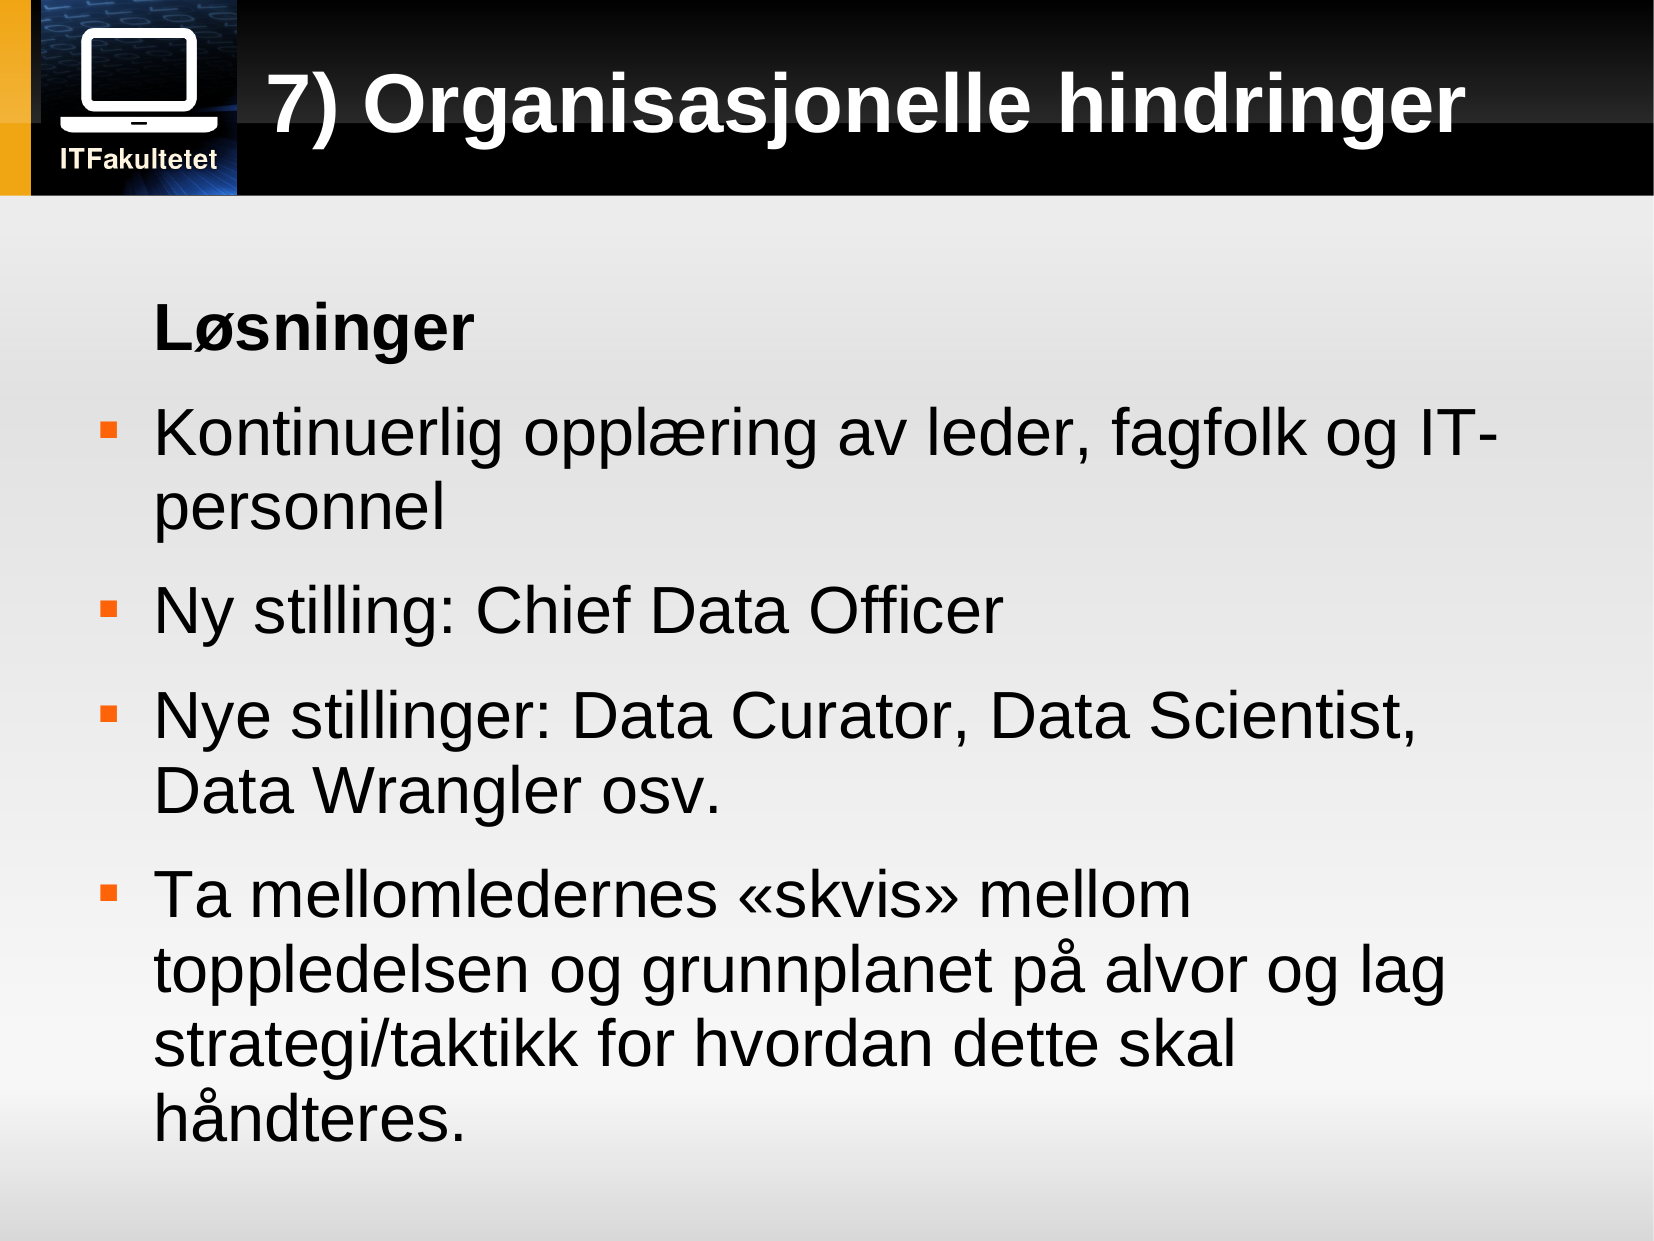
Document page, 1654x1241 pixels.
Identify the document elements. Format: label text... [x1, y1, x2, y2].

picture [0, 0, 1654, 1241]
title 7) Organisasjonelle hindringer [265, 0, 1565, 208]
list Løsninger Kontinuerlig opplæring av leder, fagfolk og IT-personnel Ny stilling: Chief Data Officer Nye stillinger: Data Curator, Data Scientist, Data Wrangler osv. Ta mellomledernes «skvis» mellom toppledelsen og grunnplanet på alvor og lag strategi/taktikk for hvordan dette skal håndteres. [82, 290, 1571, 1157]
